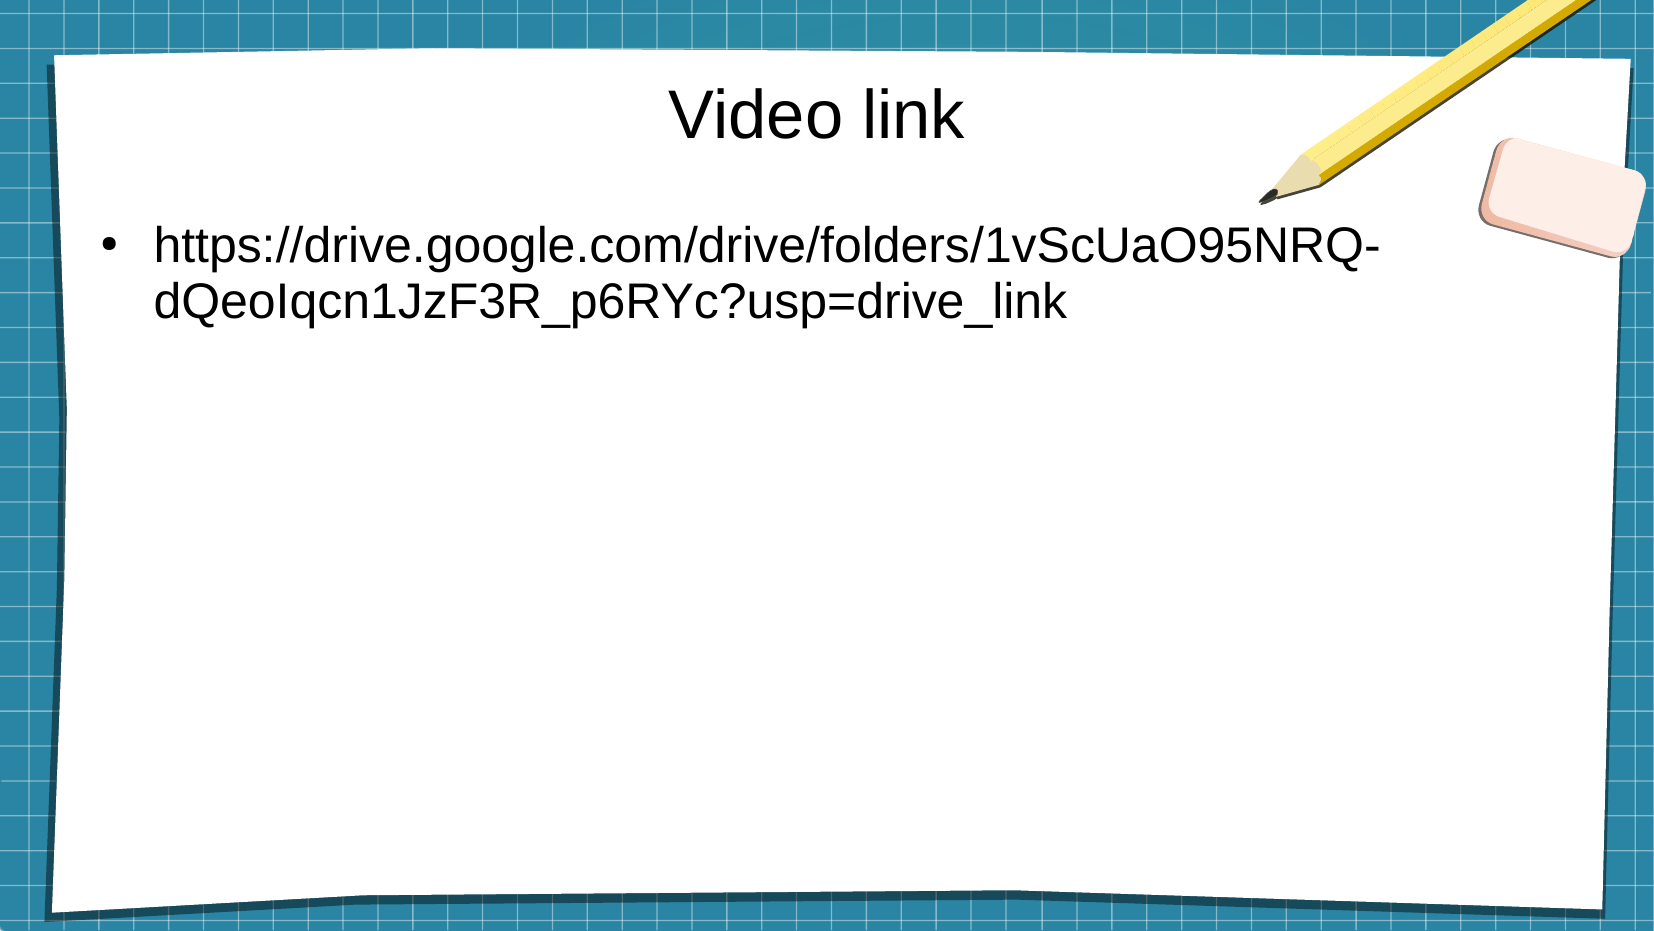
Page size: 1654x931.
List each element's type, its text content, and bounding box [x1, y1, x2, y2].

title Video link [82, 37, 1571, 193]
list https://drive.google.com/drive/folders/1vScUaO95NRQ-dQeoIqcn1JzF3R_p6RYc?usp=drive_link [82, 217, 1571, 758]
